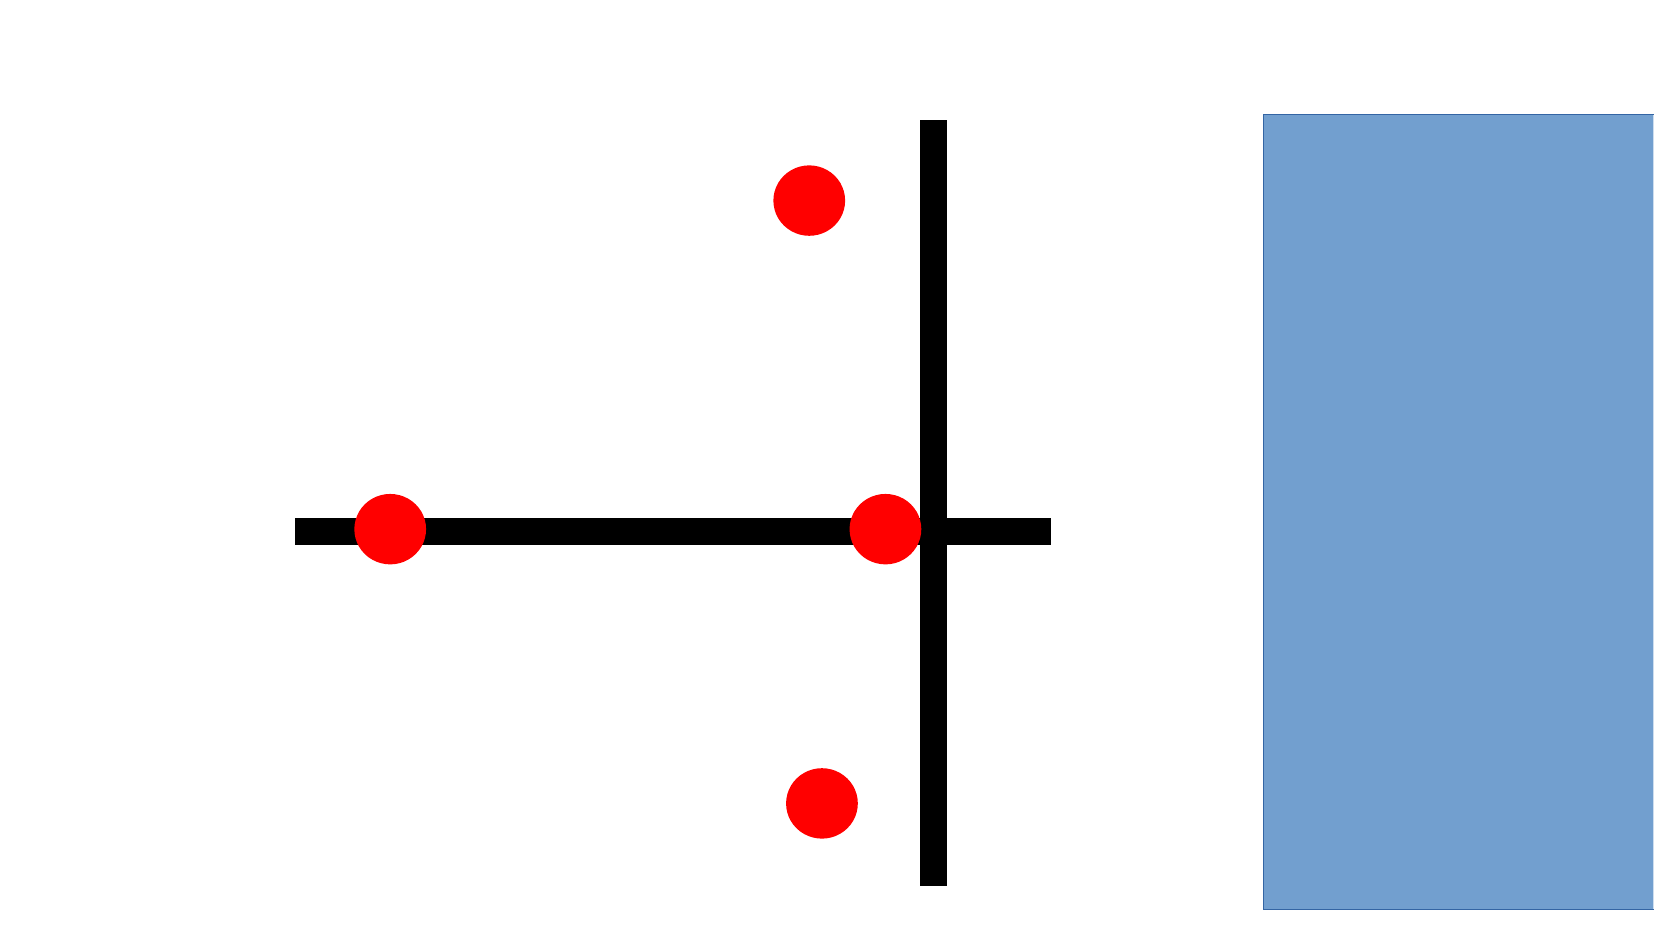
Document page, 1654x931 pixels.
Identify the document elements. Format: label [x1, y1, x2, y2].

text_box [354, 493, 427, 565]
text_box [773, 165, 846, 236]
text_box [786, 768, 858, 839]
text_box [849, 493, 922, 565]
text_box [1263, 114, 1654, 910]
